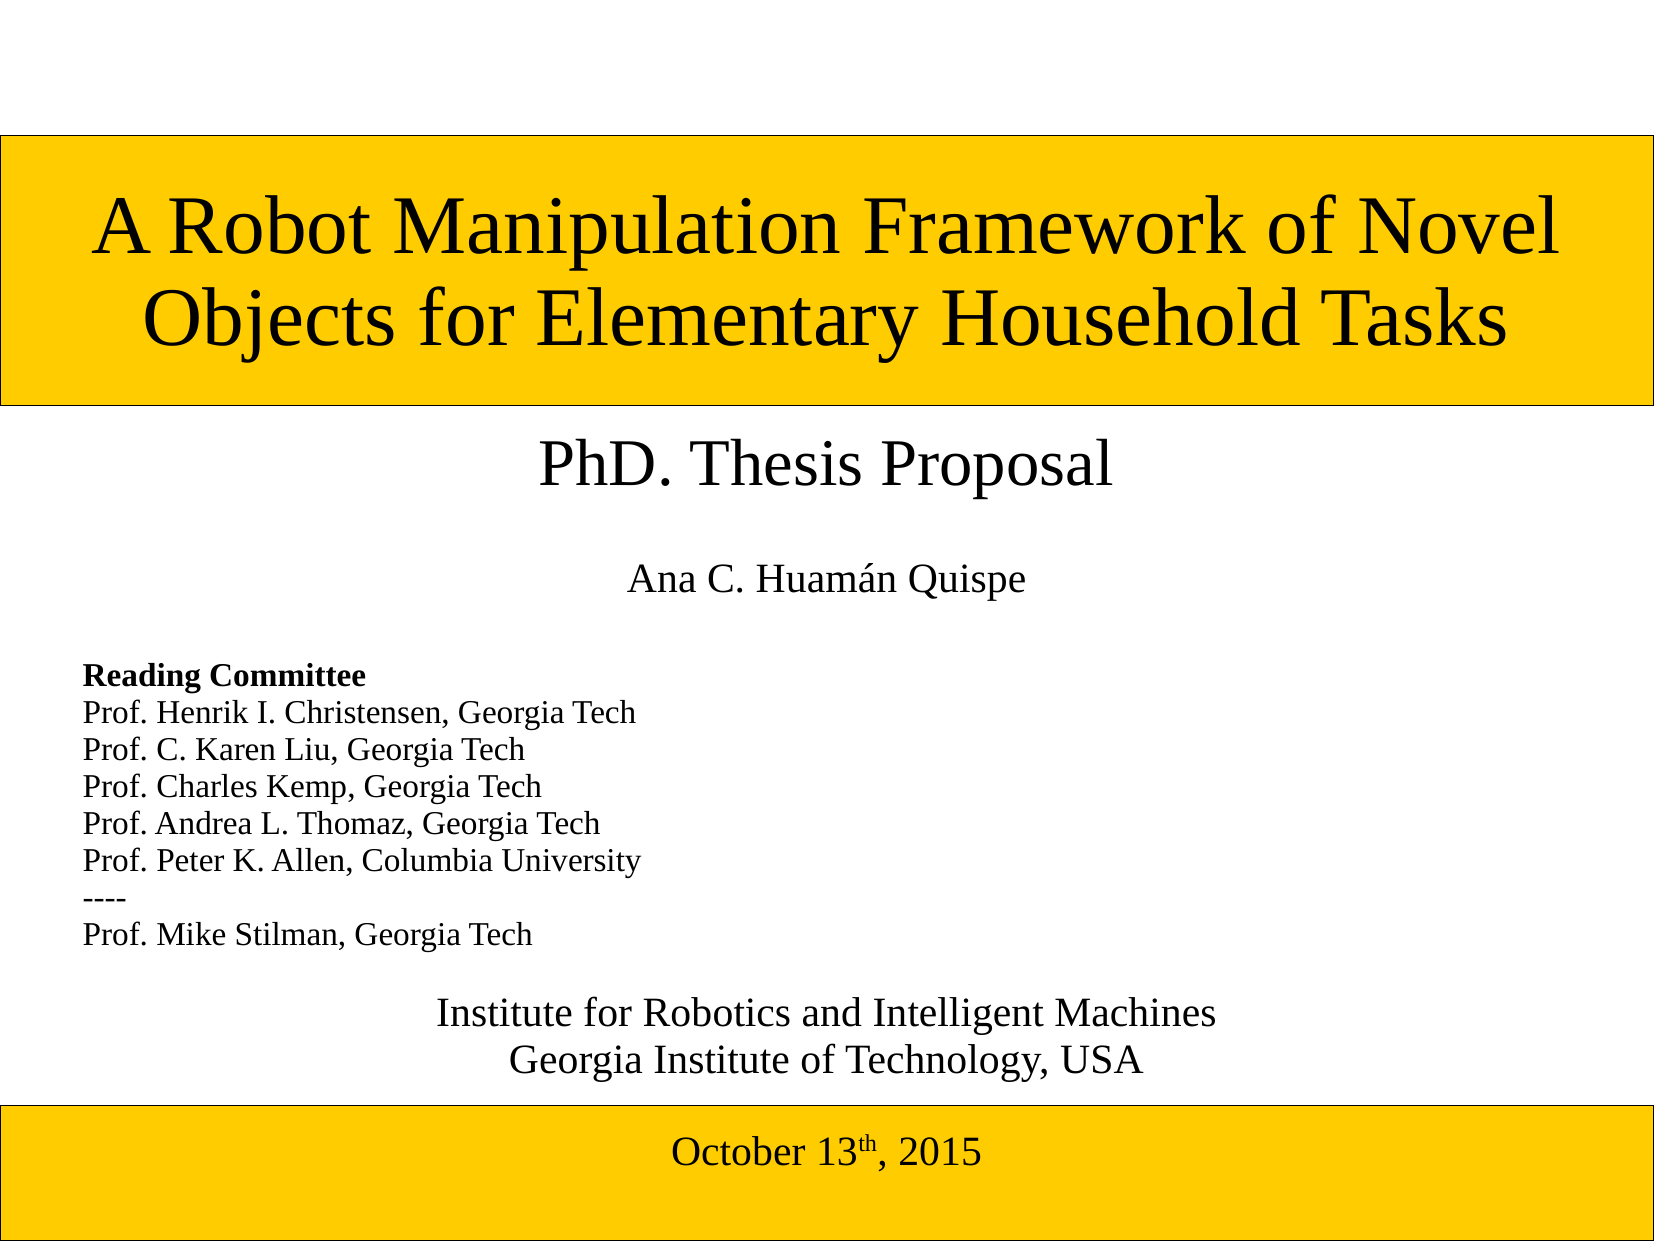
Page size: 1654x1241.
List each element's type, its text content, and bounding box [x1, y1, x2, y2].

subtitle PhD. Thesis Proposal Ana C. Huamán Quispe Reading Committee Prof. Henrik I. Christensen, Georgia Tech Prof. C. Karen Liu, Georgia Tech Prof. Charles Kemp, Georgia Tech Prof. Andrea L. Thomaz, Georgia Tech Prof. Peter K. Allen, Columbia University ---- Prof. Mike Stilman, Georgia Tech Institute for Robotics and Intelligent Machines Georgia Institute of Technology, USA October 13th, 2015 [82, 349, 1571, 1177]
title A Robot Manipulation Framework of Novel Objects for Elementary Household Tasks [0, 145, 1654, 398]
